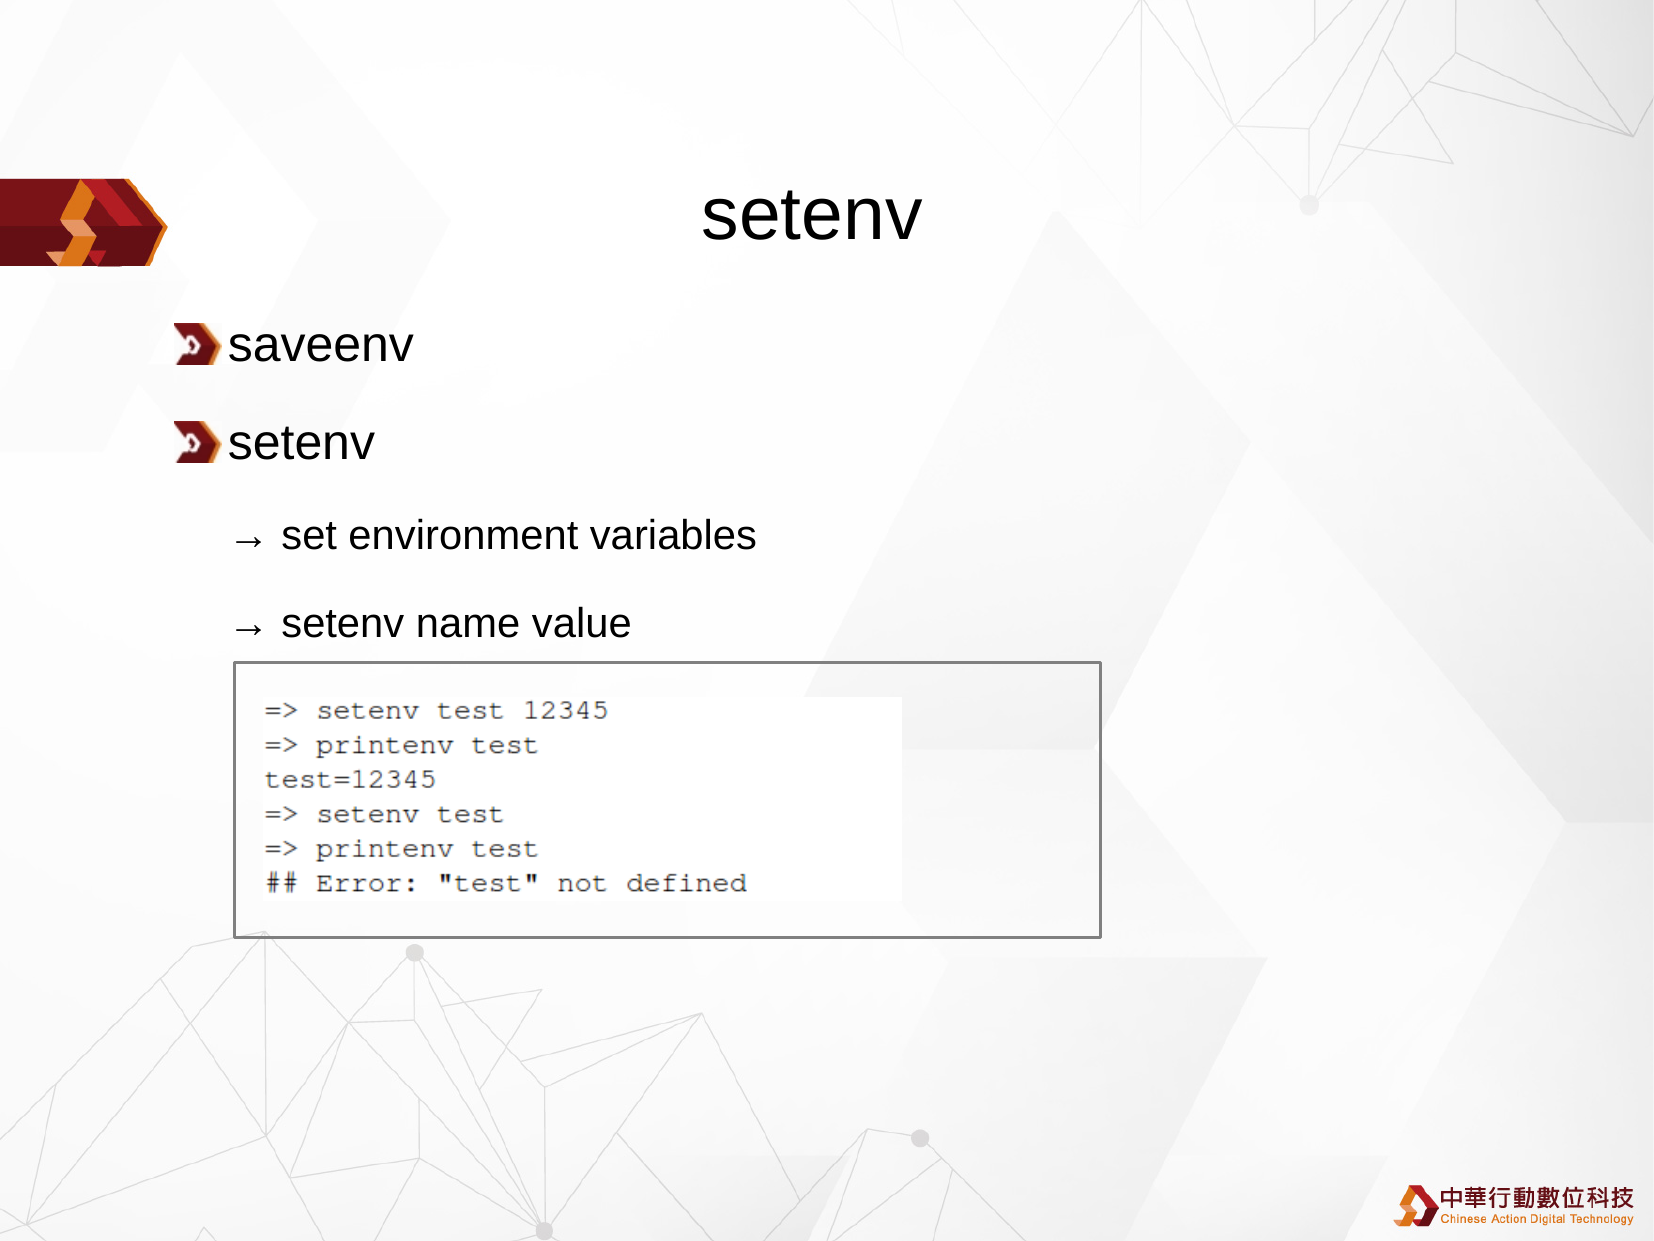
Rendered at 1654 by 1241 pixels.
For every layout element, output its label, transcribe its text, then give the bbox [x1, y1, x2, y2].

list saveenv setenv → set environment variables → setenv name value [118, 316, 1576, 787]
title setenv [118, 129, 1506, 298]
picture [0, 0, 1654, 1241]
list saveenv setenv → set environment variables → setenv name value [236, 664, 1099, 787]
